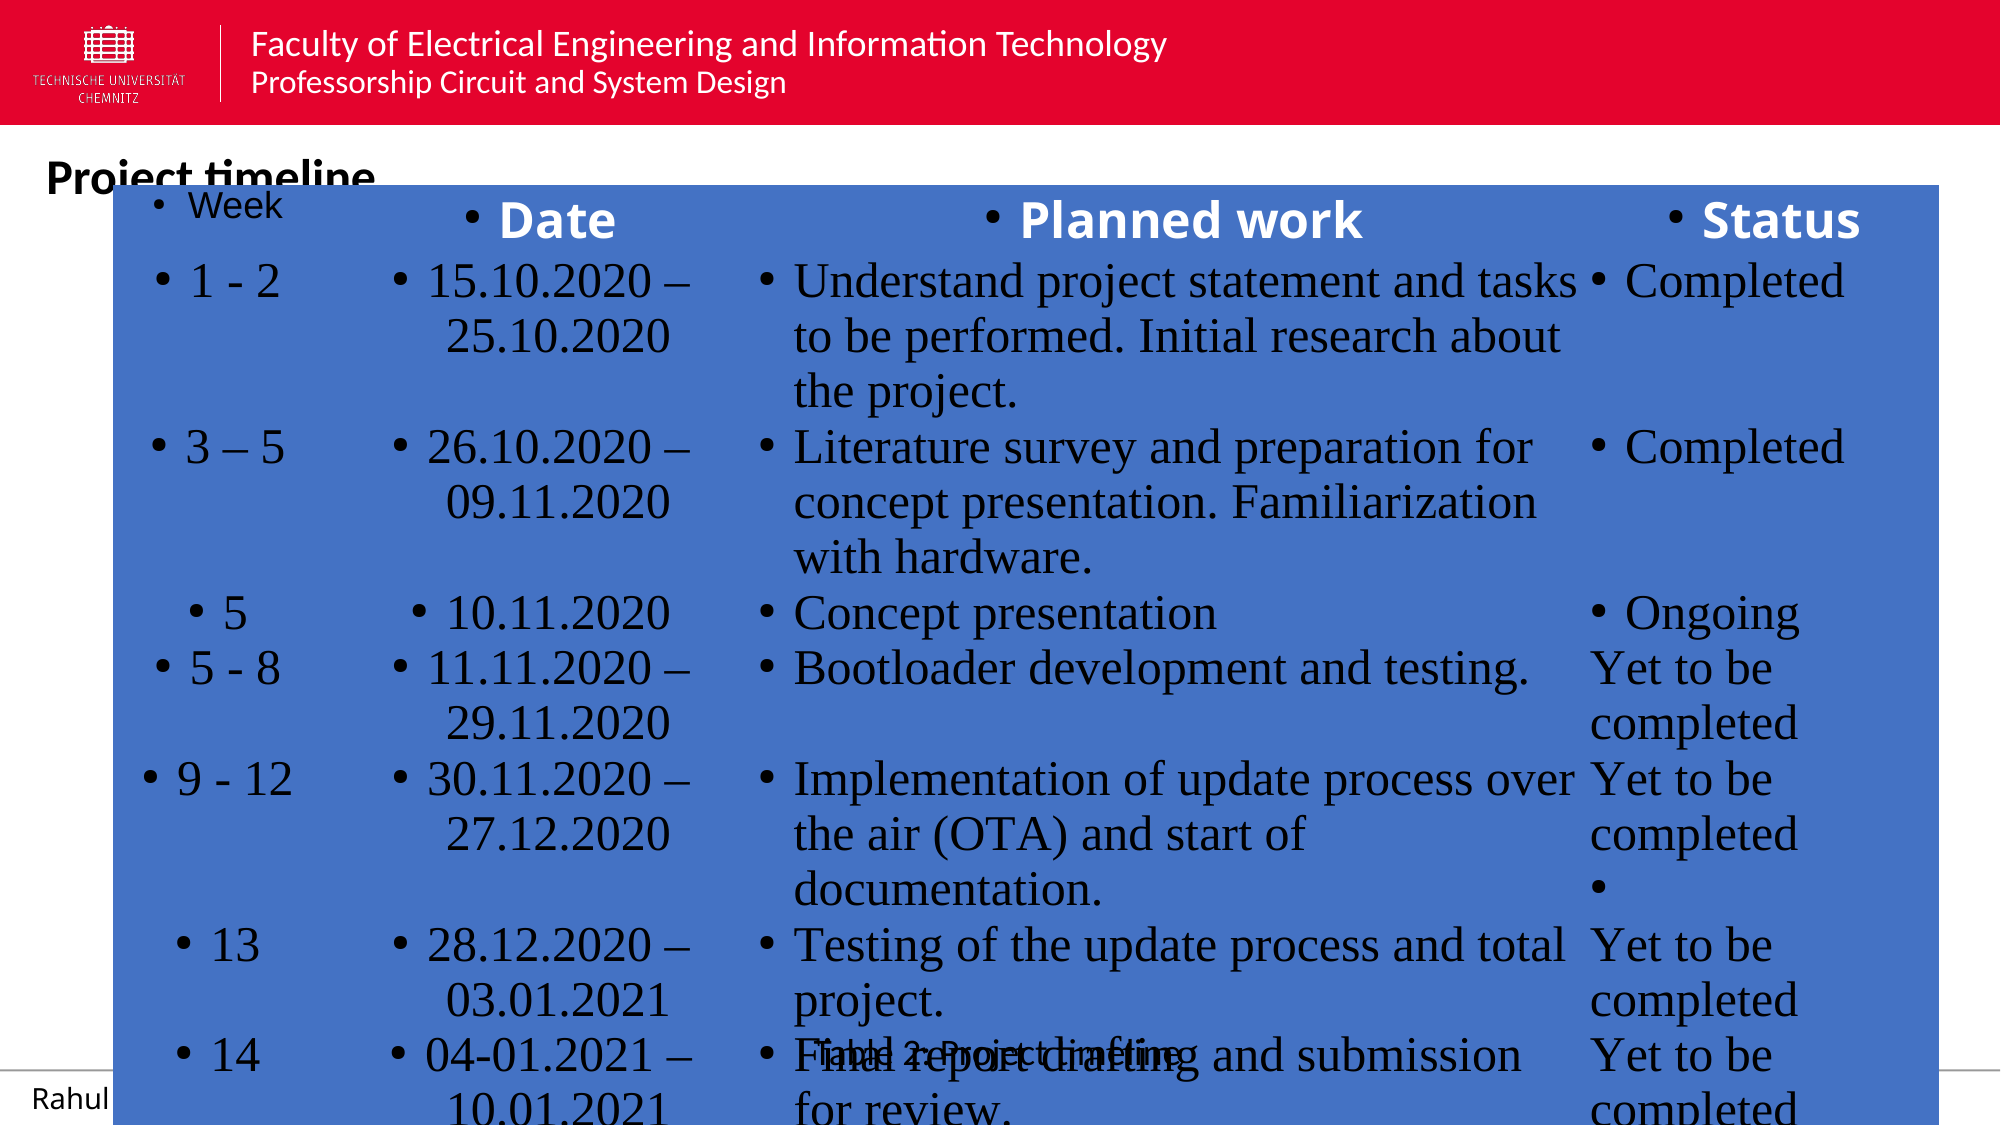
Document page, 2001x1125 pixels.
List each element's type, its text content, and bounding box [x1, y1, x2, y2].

table_cell Final report drafting and submission for review. [758, 1027, 1590, 1125]
table_cell 5 - 8 [113, 640, 323, 751]
table_cell 5 [113, 585, 323, 640]
table_cell 15.10.2020 – 25.10.2020 [323, 253, 758, 419]
table_cell 14 [113, 1027, 323, 1125]
table_cell 30.11.2020 – 27.12.2020 [323, 751, 758, 916]
table_cell 1 - 2 [113, 253, 323, 419]
table_cell 13 [113, 916, 323, 1027]
table_cell 3 – 5 [113, 419, 323, 585]
table_cell Concept presentation [758, 585, 1590, 640]
table_cell 9 - 12 [113, 751, 323, 916]
table_header Planned work [758, 185, 1590, 253]
table_cell Yet to be completed [1590, 1027, 1939, 1125]
table_cell Yet to be completed [1590, 751, 1939, 916]
list Project timeline [80, 127, 1971, 194]
table_cell Completed [1590, 253, 1939, 419]
table_cell 26.10.2020 – 09.11.2020 [323, 419, 758, 585]
table_cell 11.11.2020 – 29.11.2020 [323, 640, 758, 751]
table_cell Implementation of update process over the air (OTA) and start of documentation. [758, 751, 1590, 916]
table_cell Bootloader development and testing. [758, 640, 1590, 751]
text_box Table 2: Project timeline [798, 1020, 1202, 1082]
table_cell 10.11.2020 [323, 585, 758, 640]
table_cell Understand project statement and tasks to be performed. Initial research about the project. [758, 253, 1590, 419]
table_cell 04-01.2021 – 10.01.2021 [323, 1027, 758, 1125]
table_header Week [113, 185, 323, 253]
table_header Status [1590, 185, 1939, 253]
table_cell Yet to be completed [1590, 640, 1939, 751]
table_cell Literature survey and preparation for concept presentation. Familiarization with hardware. [758, 419, 1590, 585]
table_cell Testing of the update process and total project. [758, 916, 1590, 1027]
table_cell 28.12.2020 – 03.01.2021 [323, 916, 758, 1027]
table_header Date [323, 185, 758, 253]
table_cell Ongoing [1590, 585, 1939, 640]
table_cell Completed [1590, 419, 1939, 585]
table_cell Yet to be completed [1590, 916, 1939, 1027]
